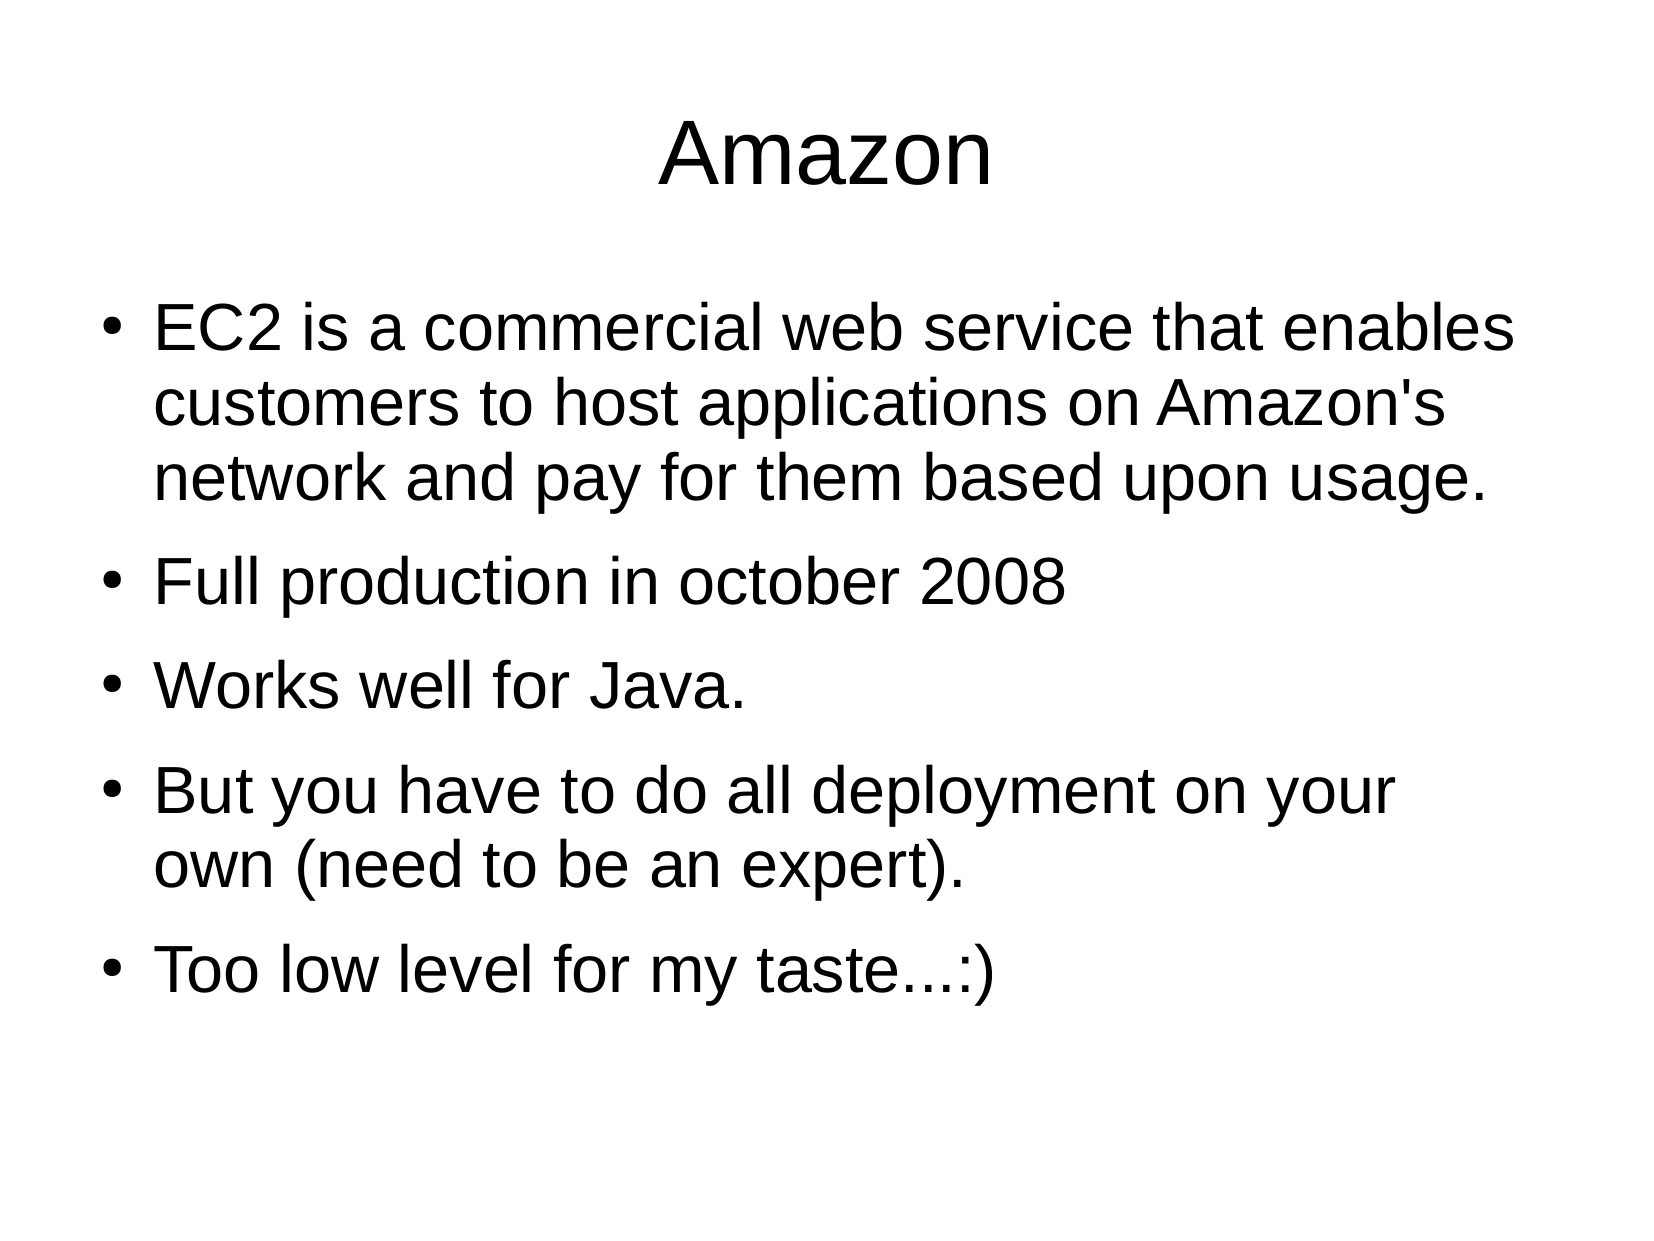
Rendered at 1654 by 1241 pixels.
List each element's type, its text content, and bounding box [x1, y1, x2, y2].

title Amazon [82, 49, 1571, 257]
list EC2 is a commercial web service that enables customers to host applications on Amazon's network and pay for them based upon usage. Full production in october 2008 Works well for Java. But you have to do all deployment on your own (need to be an expert). Too low level for my taste...:) [82, 290, 1538, 1010]
